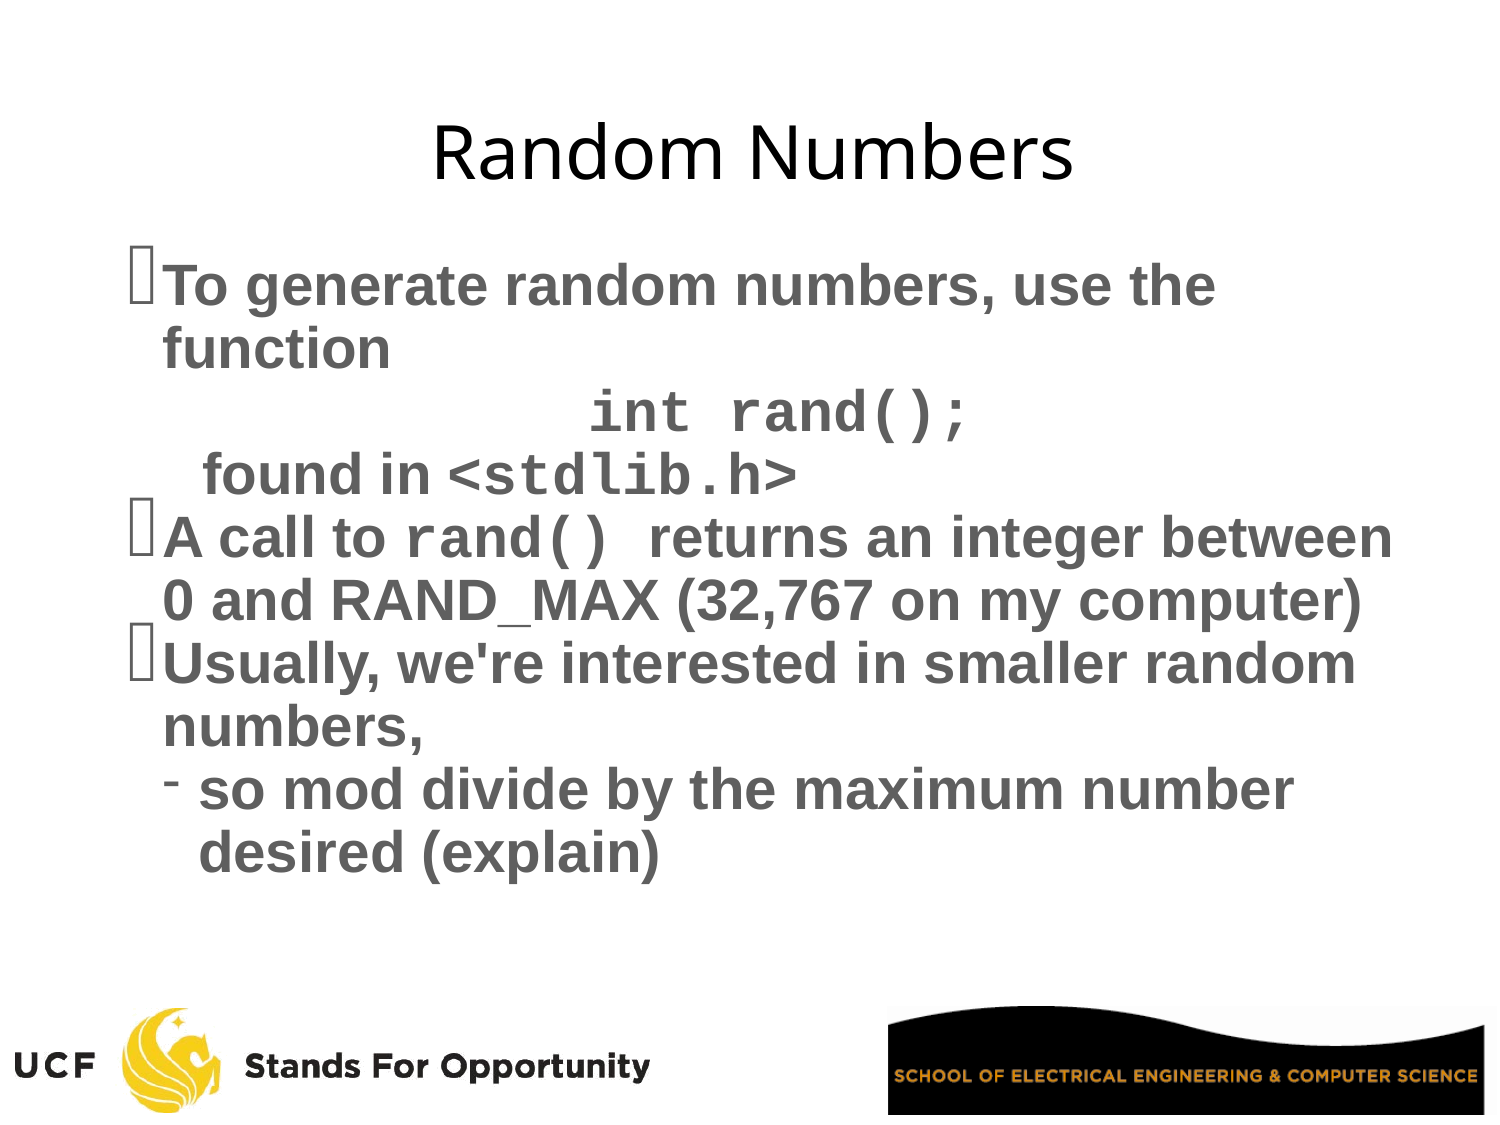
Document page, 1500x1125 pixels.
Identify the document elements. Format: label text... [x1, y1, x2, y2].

text_box To generate random numbers, use the function int rand(); found in <stdlib.h> A call to rand() returns an integer between 0 and RAND_MAX (32,767 on my computer) Usually, we're interested in smaller random numbers, so mod divide by the maximum number desired (explain) [112, 247, 1450, 1063]
picture [887, 1006, 1497, 1115]
text_box Random Numbers [79, 52, 1427, 248]
picture [15, 1008, 650, 1113]
